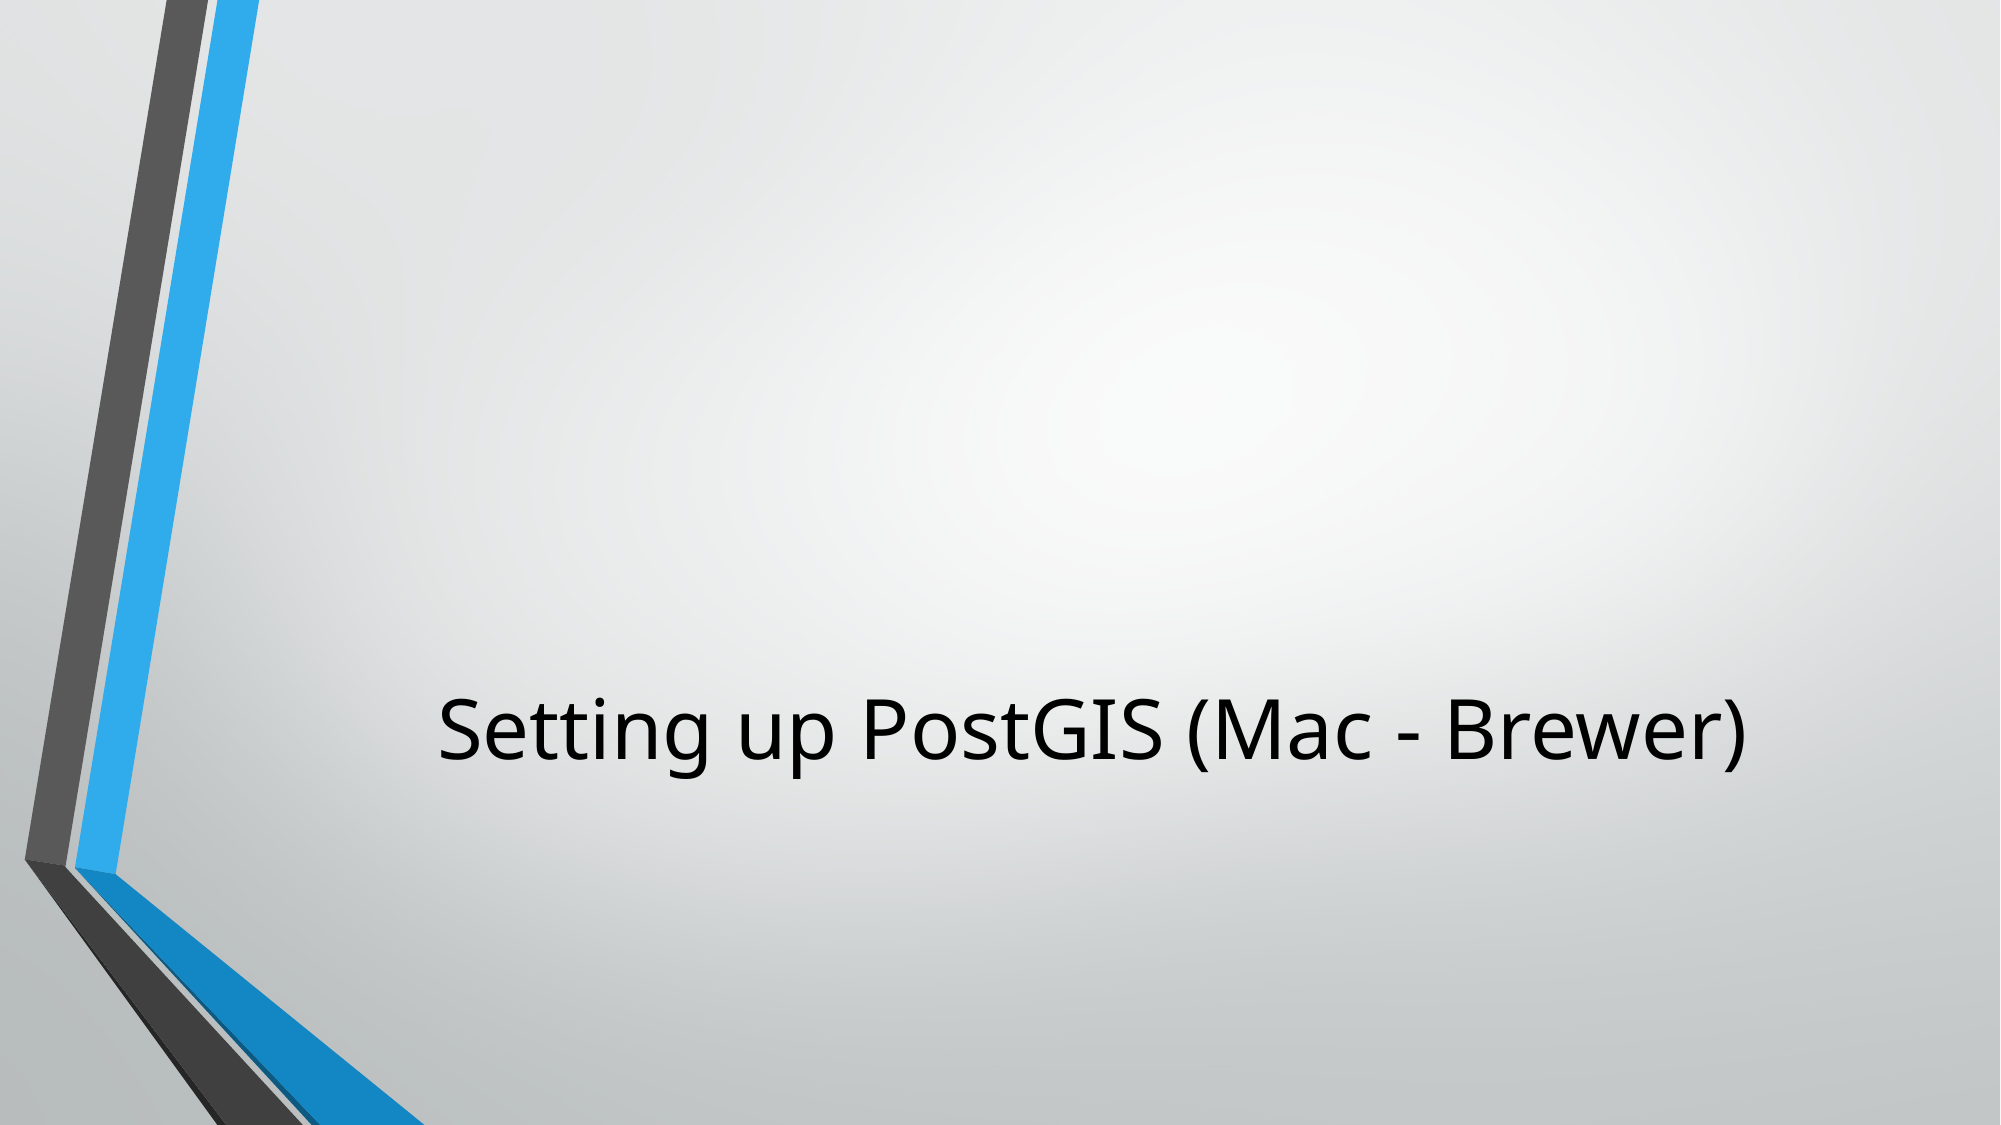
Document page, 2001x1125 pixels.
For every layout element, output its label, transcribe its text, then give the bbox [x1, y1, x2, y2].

title Setting up PostGIS (Mac - Brewer) [421, 437, 1887, 784]
